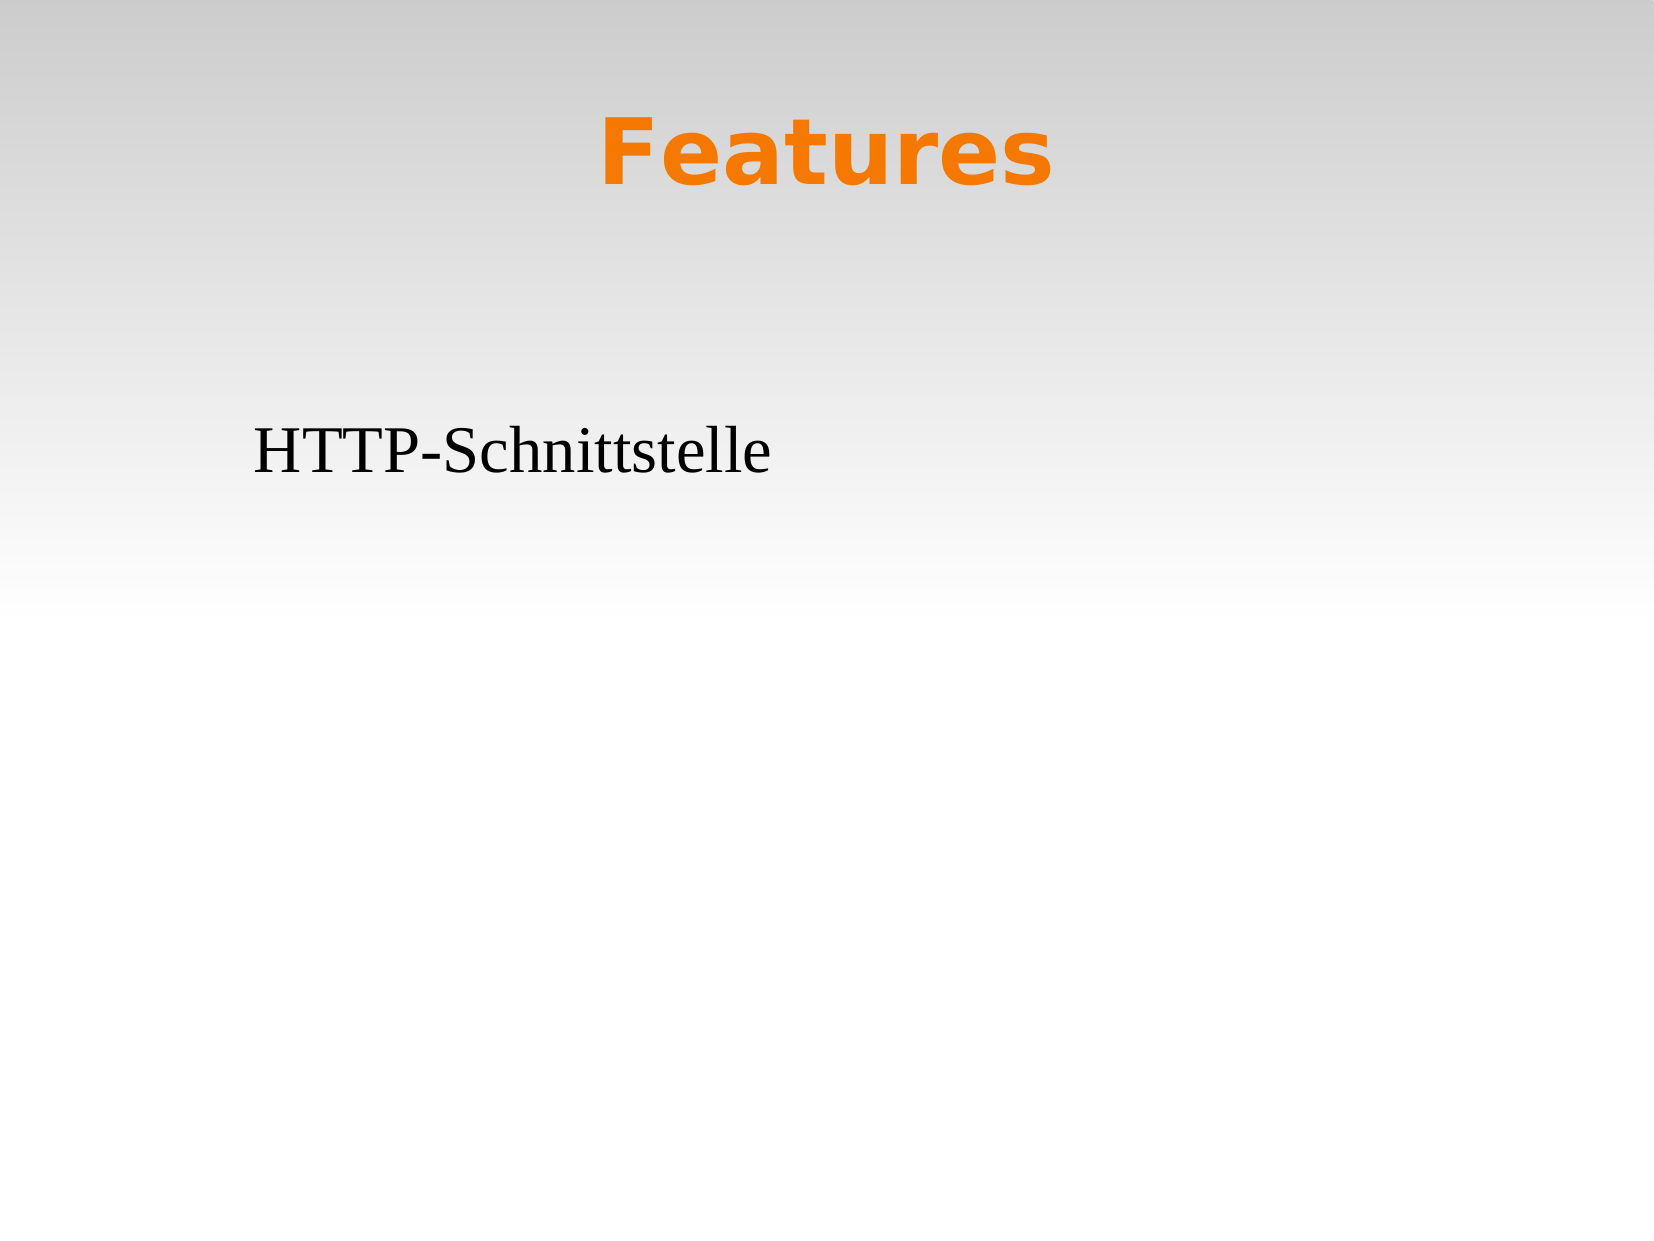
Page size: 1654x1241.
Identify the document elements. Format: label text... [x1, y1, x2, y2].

list HTTP-Schnittstelle [236, 413, 1571, 1094]
title Features [82, 49, 1571, 257]
